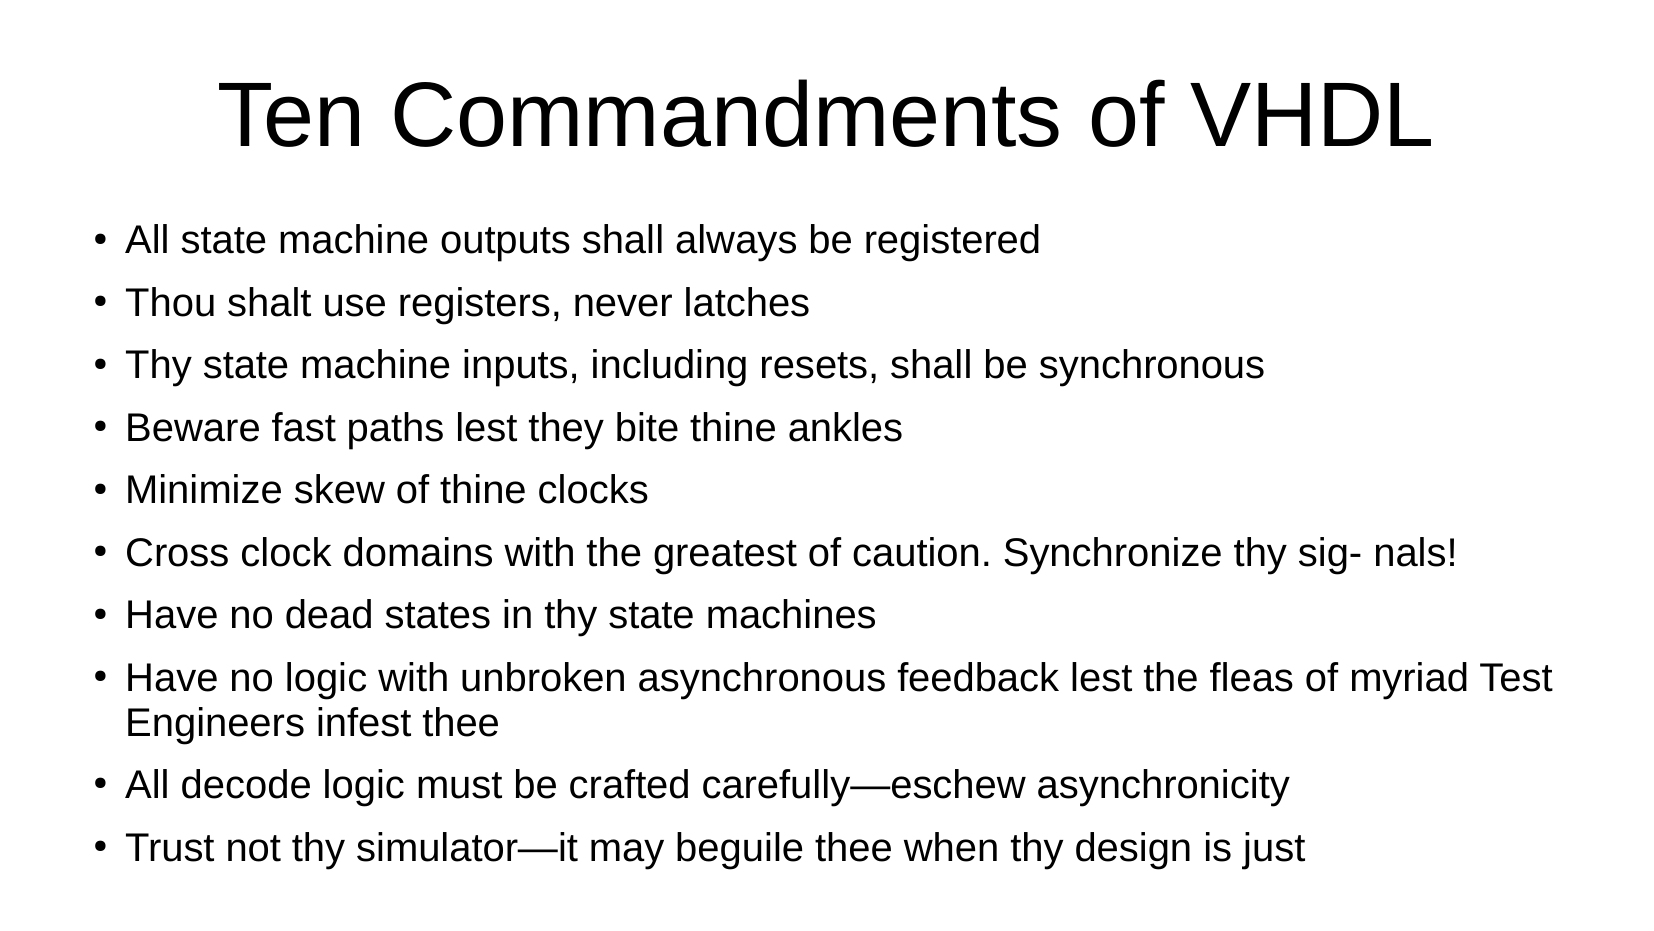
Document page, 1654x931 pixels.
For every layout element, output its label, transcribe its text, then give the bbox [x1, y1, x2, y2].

title Ten Commandments of VHDL [82, 37, 1571, 193]
list All state machine outputs shall always be registered Thou shalt use registers, never latches Thy state machine inputs, including resets, shall be synchronous Beware fast paths lest they bite thine ankles Minimize skew of thine clocks Cross clock domains with the greatest of caution. Synchronize thy sig- nals! Have no dead states in thy state machines Have no logic with unbroken asynchronous feedback lest the ﬂeas of myriad Test Engineers infest thee All decode logic must be crafted carefully—eschew asynchronicity Trust not thy simulator—it may beguile thee when thy design is just [82, 217, 1571, 871]
